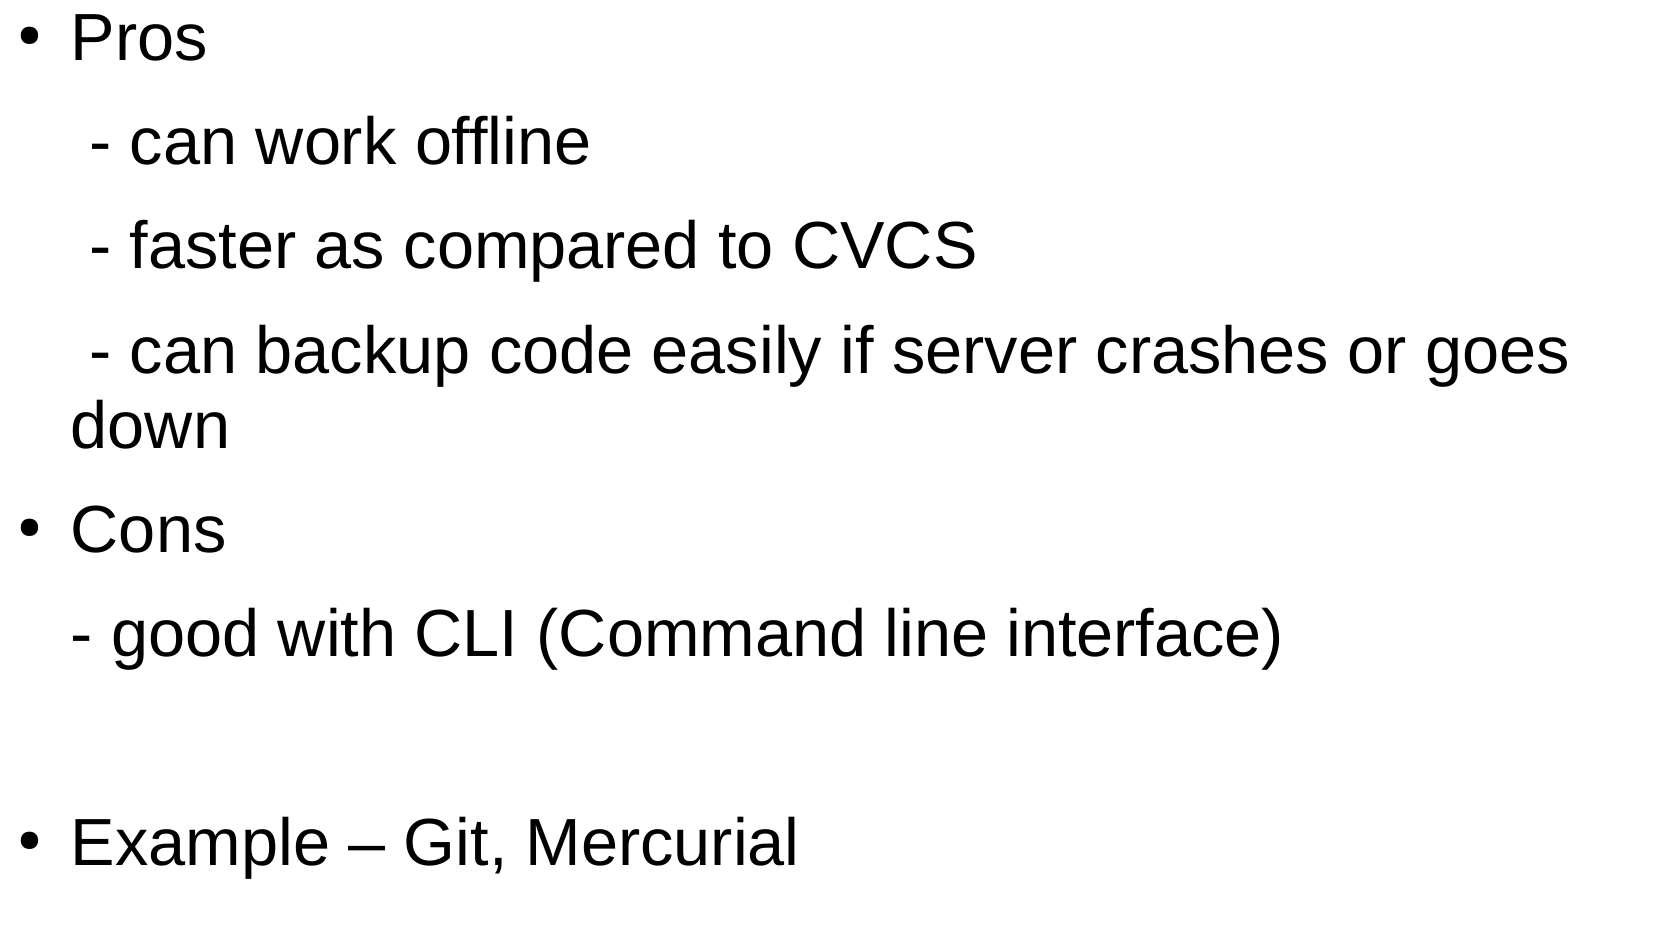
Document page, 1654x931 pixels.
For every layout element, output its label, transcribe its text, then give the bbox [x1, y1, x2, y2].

list Pros - can work offline - faster as compared to CVCS - can backup code easily if server crashes or goes down Cons - good with CLI (Command line interface) Example – Git, Mercurial [0, 0, 1654, 931]
